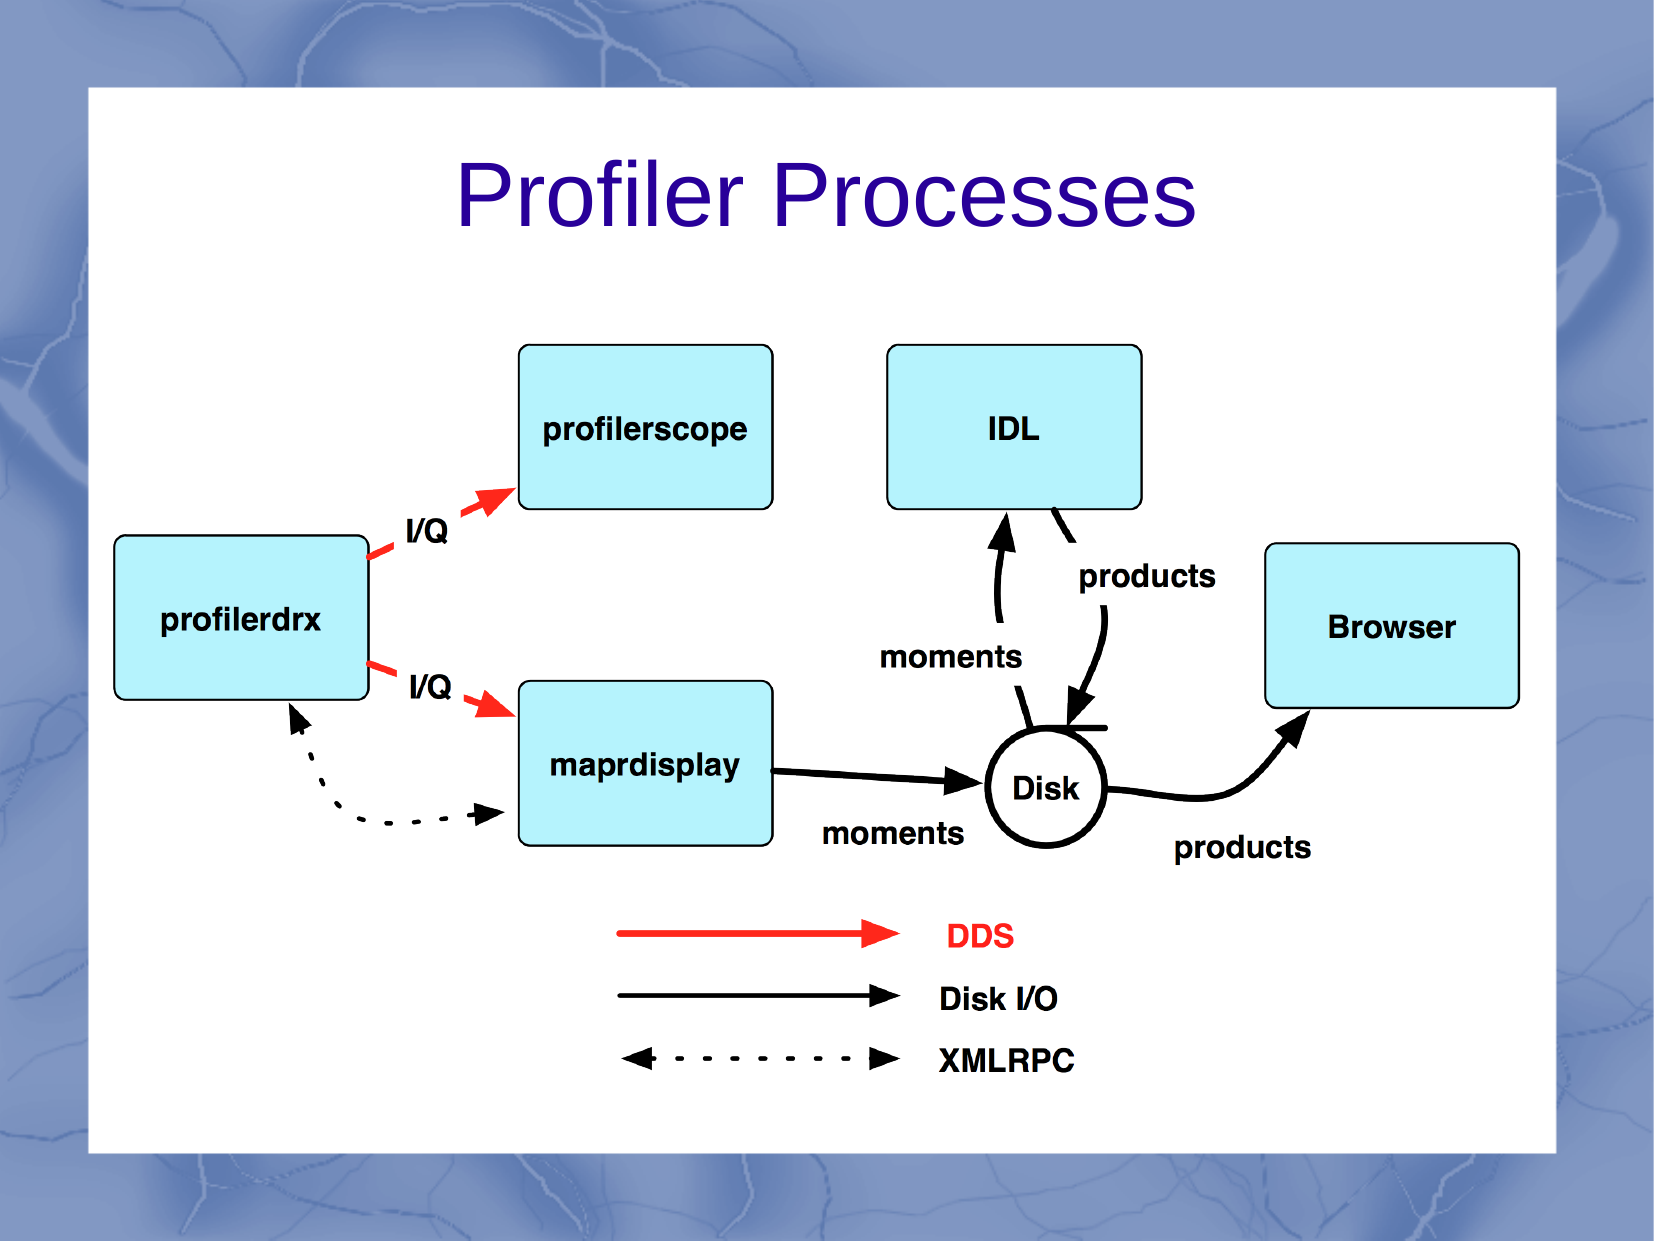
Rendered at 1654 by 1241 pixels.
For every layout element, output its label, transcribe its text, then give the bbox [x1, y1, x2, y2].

title Profiler Processes [118, 98, 1536, 291]
picture [0, 0, 1654, 1241]
